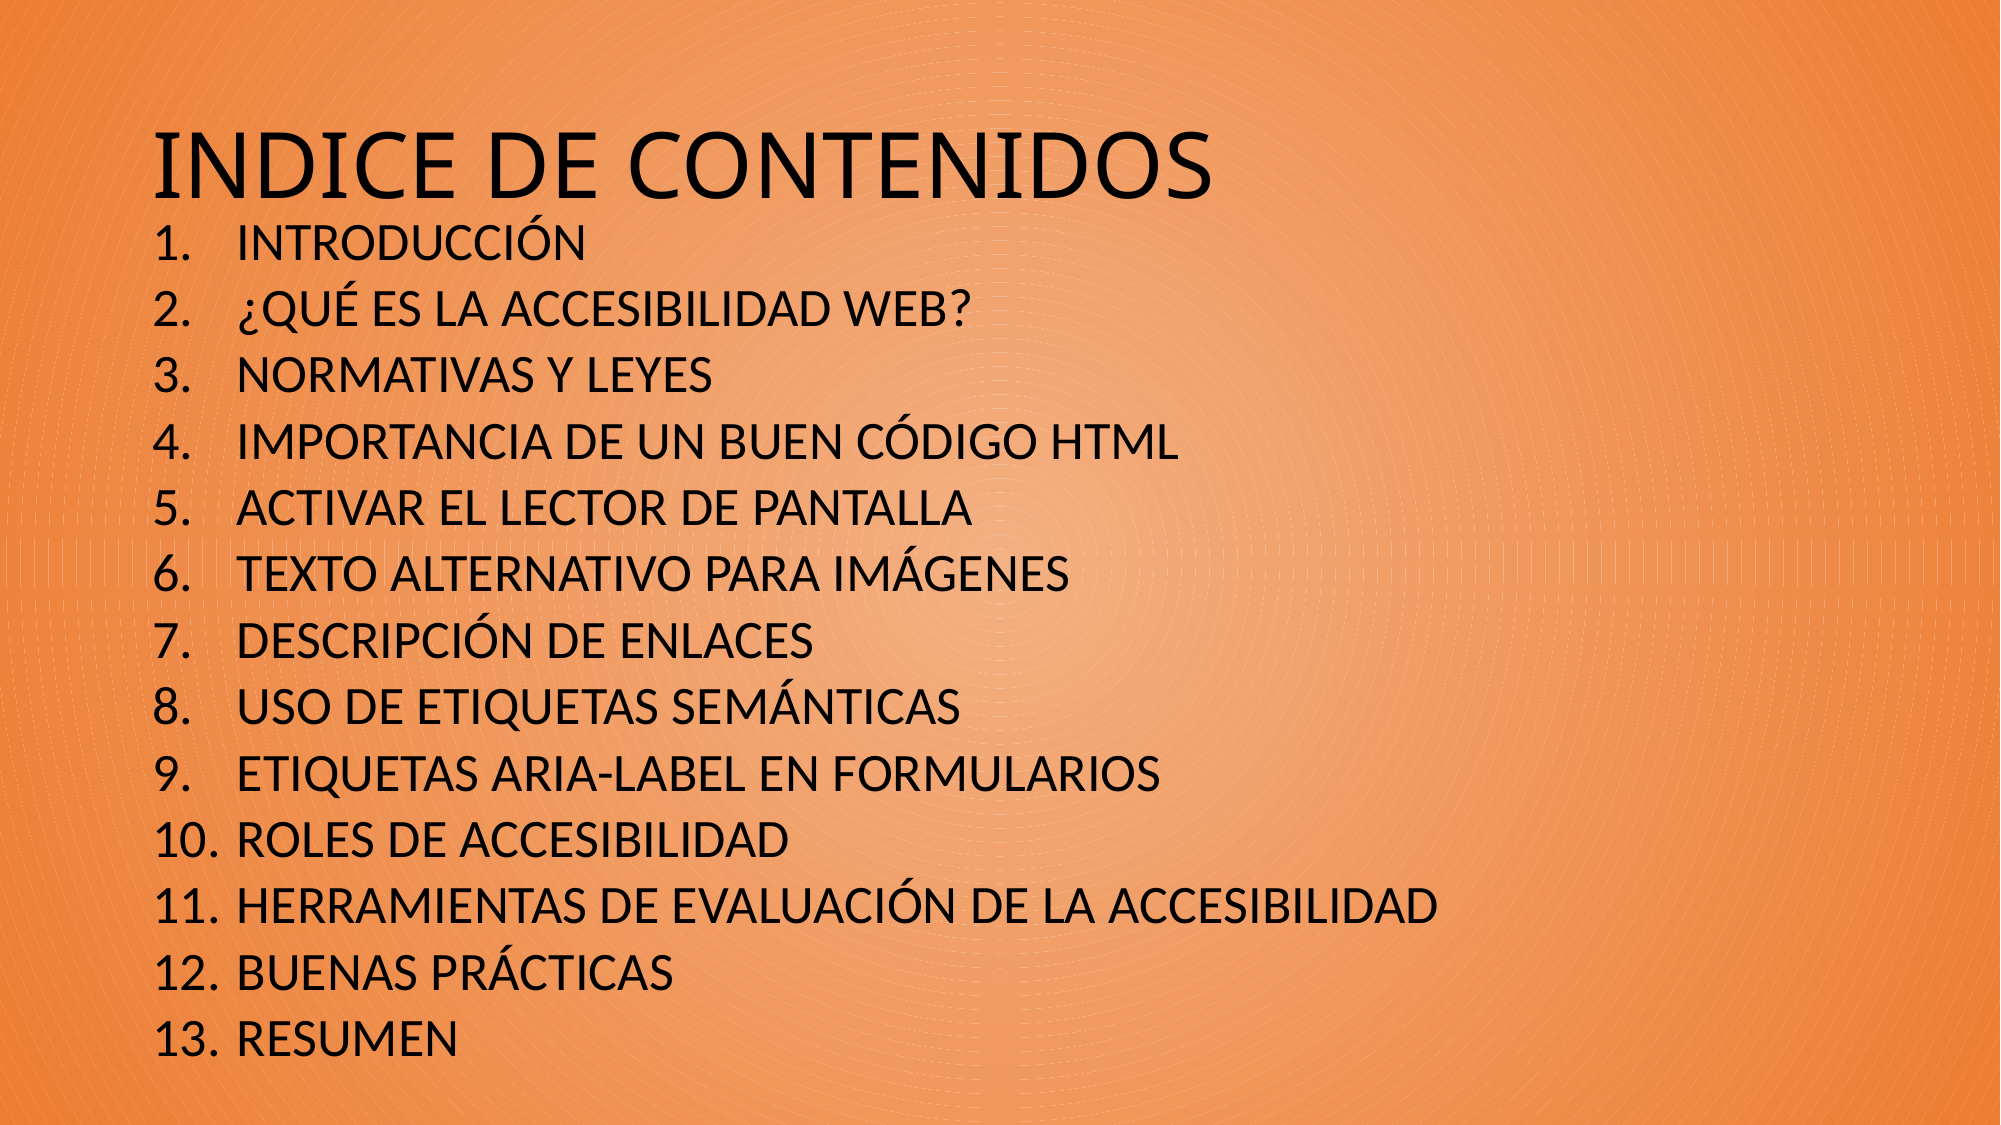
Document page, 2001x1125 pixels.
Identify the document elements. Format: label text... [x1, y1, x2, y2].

title INDICE DE CONTENIDOS [137, 59, 1863, 216]
list INTRODUCCIÓN ¿QUÉ ES LA ACCESIBILIDAD WEB? NORMATIVAS Y LEYES IMPORTANCIA DE UN BUEN CÓDIGO HTML ACTIVAR EL LECTOR DE PANTALLA TEXTO ALTERNATIVO PARA IMÁGENES DESCRIPCIÓN DE ENLACES USO DE ETIQUETAS SEMÁNTICAS ETIQUETAS ARIA-LABEL EN FORMULARIOS ROLES DE ACCESIBILIDAD HERRAMIENTAS DE EVALUACIÓN DE LA ACCESIBILIDAD BUENAS PRÁCTICAS RESUMEN [137, 216, 1863, 1125]
